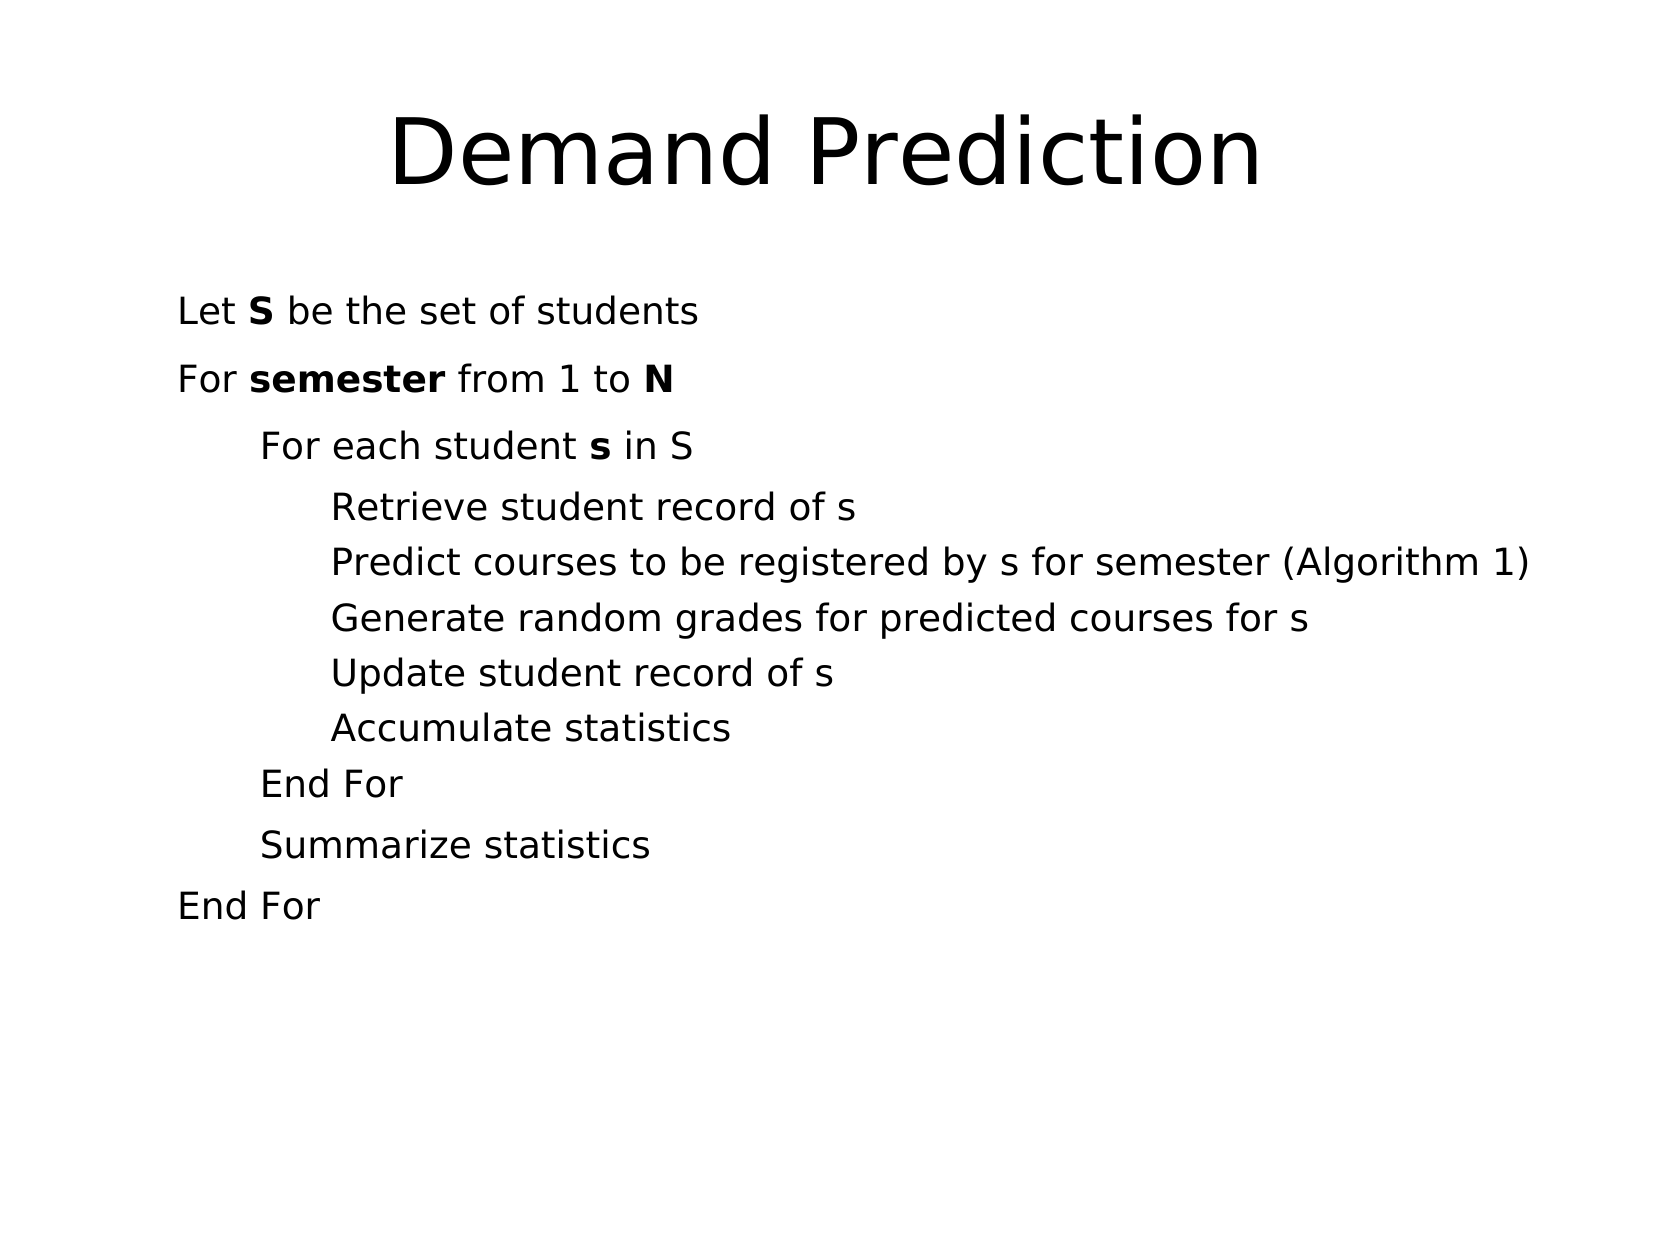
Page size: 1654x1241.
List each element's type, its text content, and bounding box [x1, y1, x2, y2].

title Demand Prediction [82, 49, 1571, 257]
list Let S be the set of students For semester from 1 to N For each student s in S Retrieve student record of s Predict courses to be registered by s for semester (Algorithm 1) Generate random grades for predicted courses for s Update student record of s Accumulate statistics End For Summarize statistics End For [82, 290, 1571, 1109]
